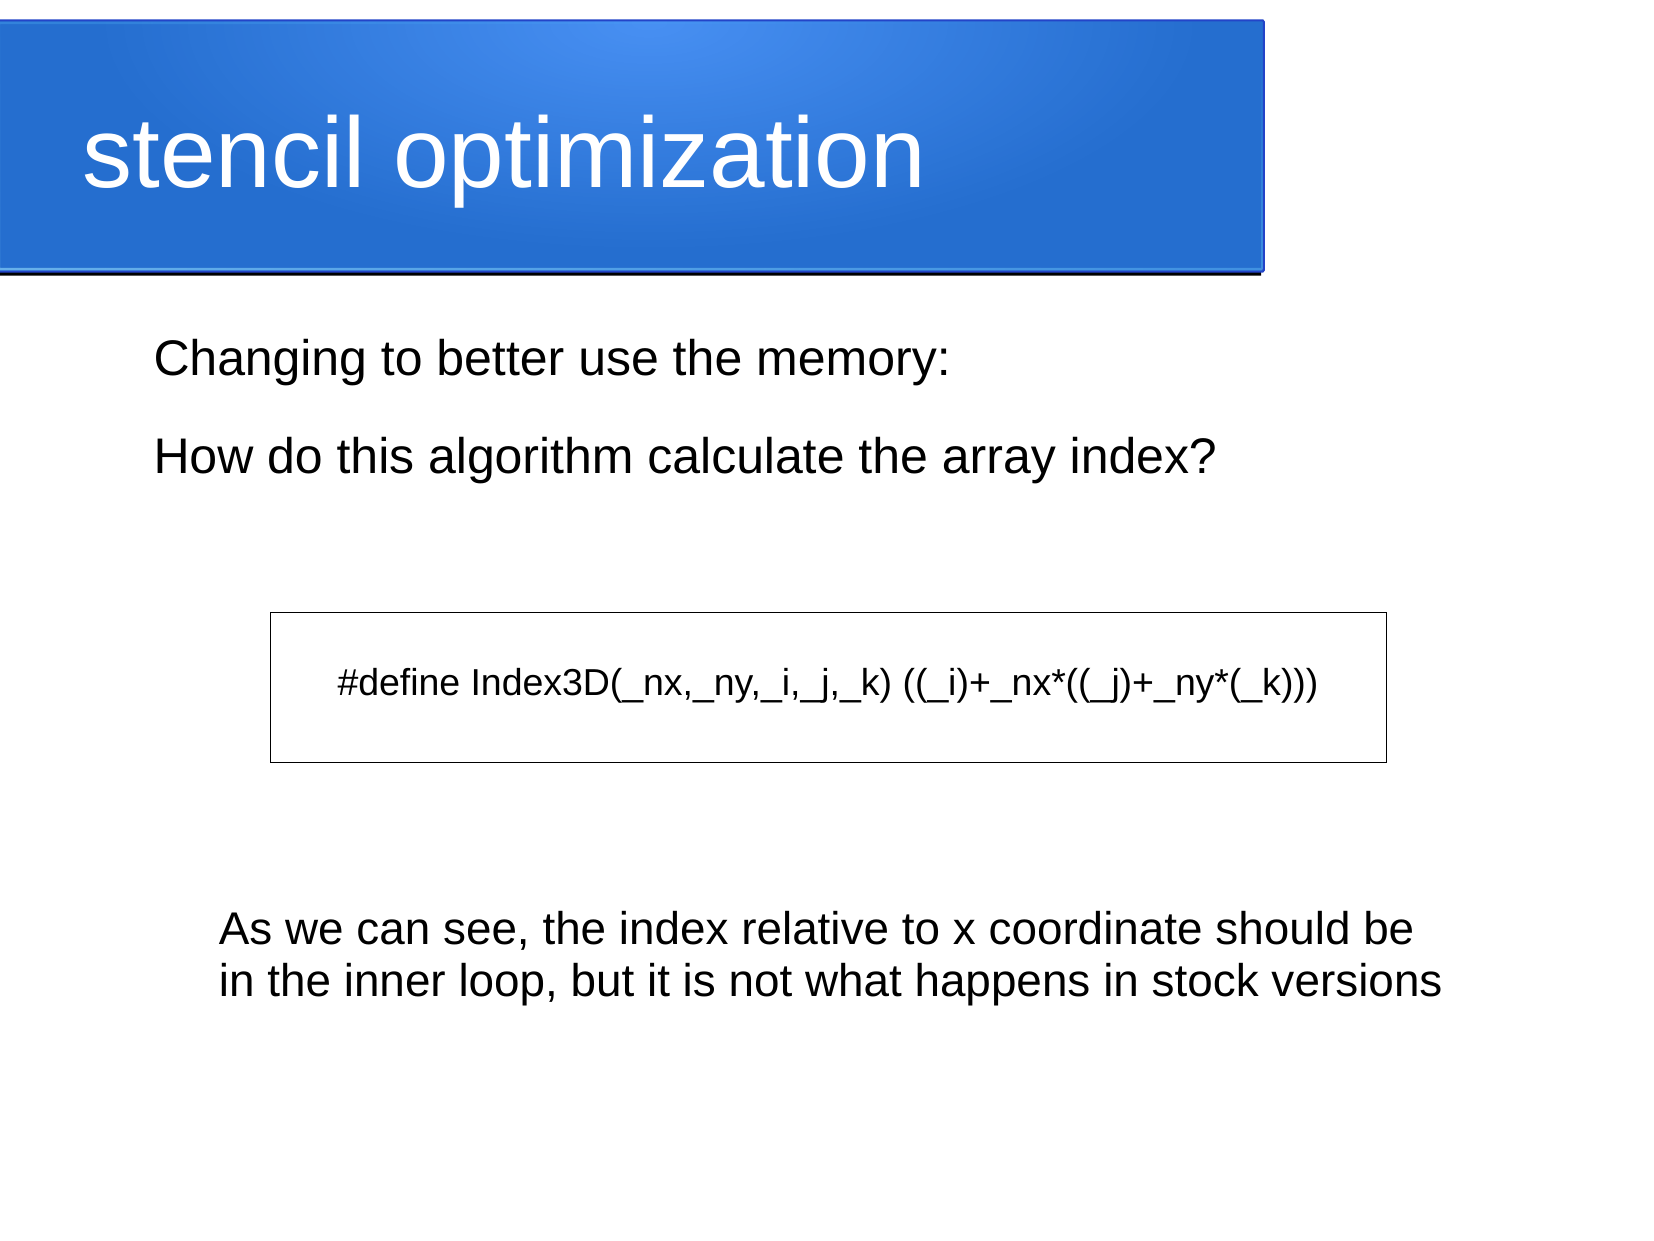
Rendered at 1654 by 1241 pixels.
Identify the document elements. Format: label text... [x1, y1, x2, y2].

list Changing to better use the memory: How do this algorithm calculate the array index? [82, 330, 1538, 1050]
text_box #define Index3D(_nx,_ny,_i,_j,_k) ((_i)+_nx*((_j)+_ny*(_k))) [270, 612, 1387, 763]
text_box As we can see, the index relative to x coordinate should be in the inner loop, but it is not what happens in stock versions [204, 895, 1465, 1014]
title stencil optimization [82, 49, 1250, 257]
